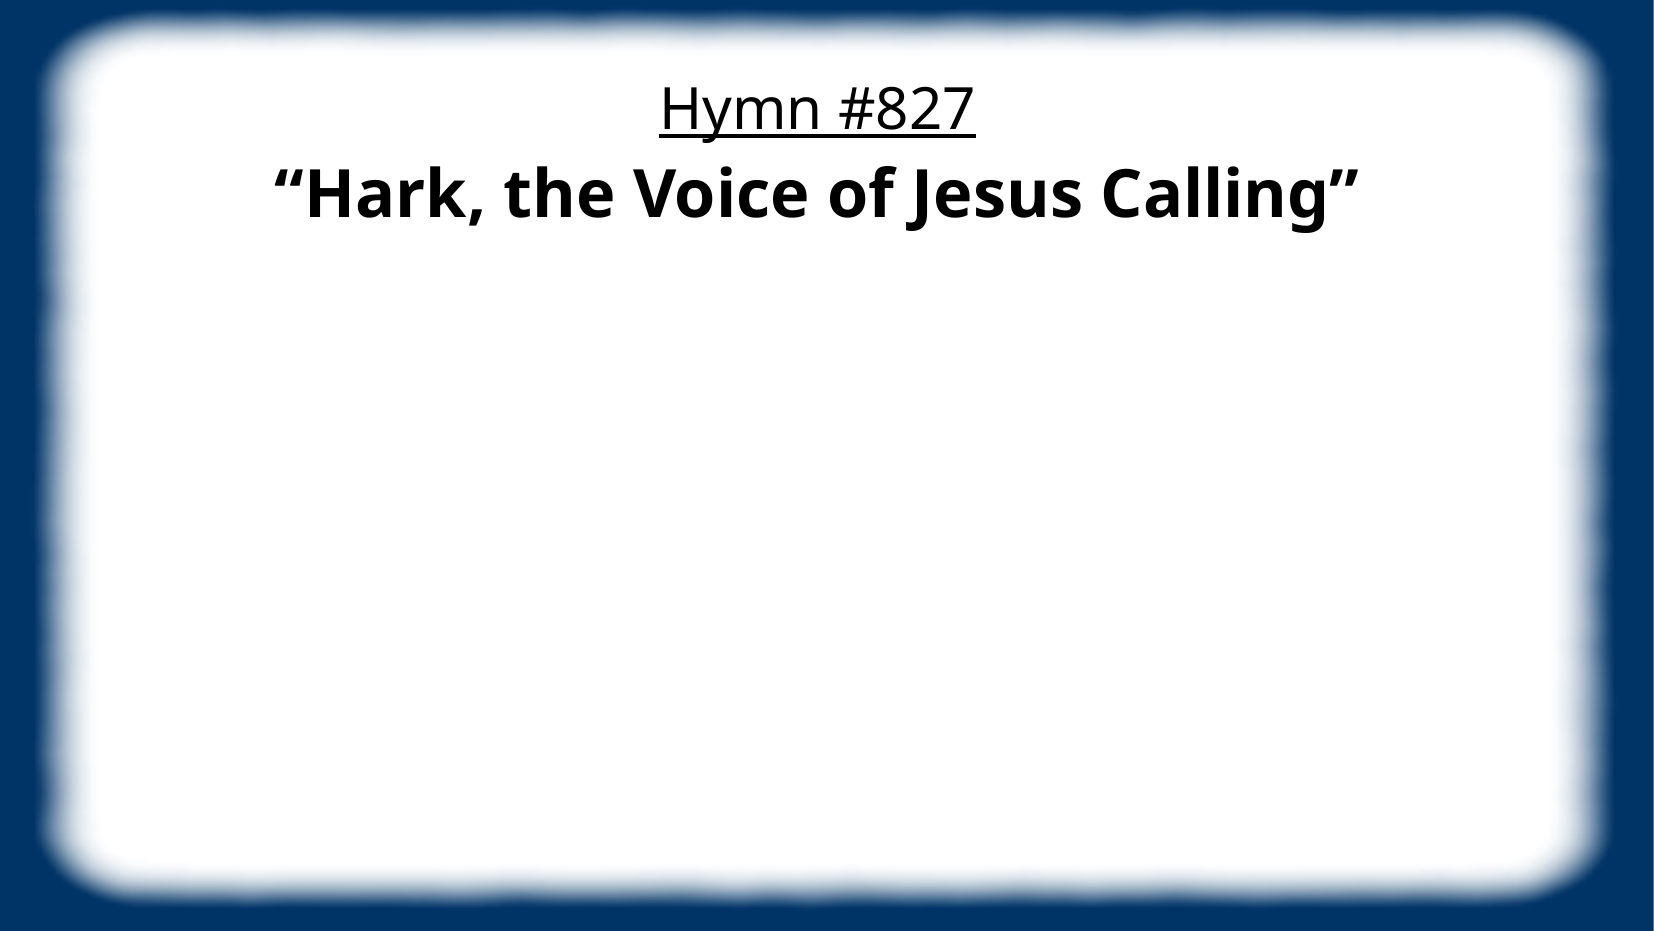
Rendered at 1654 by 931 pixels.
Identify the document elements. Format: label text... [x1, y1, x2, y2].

picture [0, 0, 1654, 931]
text_box Hymn #827 “Hark, the Voice of Jesus Calling” [105, 60, 1531, 241]
